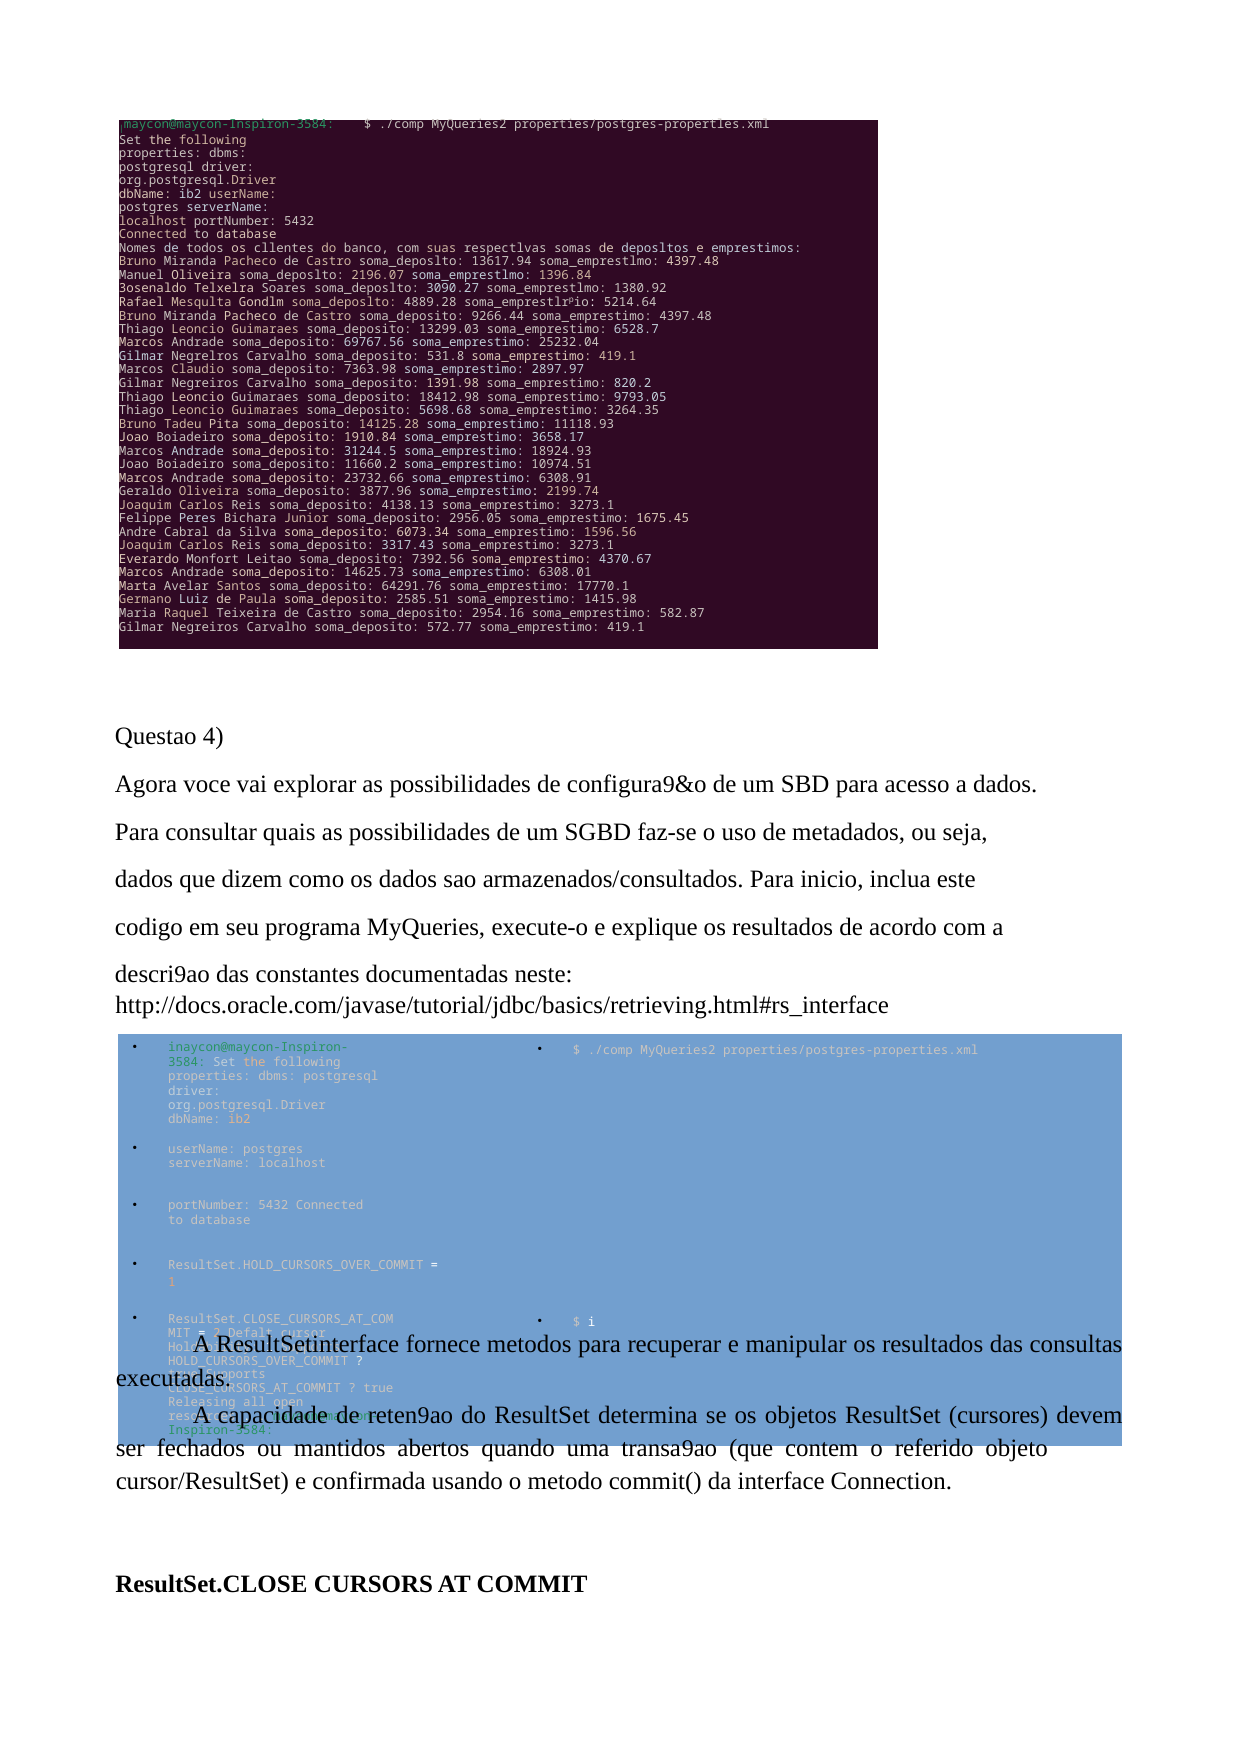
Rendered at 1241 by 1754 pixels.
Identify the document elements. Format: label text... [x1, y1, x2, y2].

text_box ResultSet.CLOSE CURSORS AT COMMIT [115, 1568, 614, 1591]
table_cell [466, 1192, 1122, 1249]
table_cell $ i [466, 1306, 1122, 1324]
text_box Questao 4) Agora voce vai explorar as possibilidades de configura9&o de um SBD para acesso a dados. Para consultar quais as possibilidades de um SGBD faz-se o uso de metadados, ou seja, dados que dizem como os dados sao armazenados/consultados. Para inicio, inclua este codigo em seu programa MyQueries, execute-o e explique os resultados de acordo com a descri9ao das constantes documentadas neste: [115, 702, 1039, 970]
table_cell portNumber: 5432 Connected to database [118, 1192, 466, 1249]
table_cell [466, 1249, 1122, 1306]
table_cell userName: postgres serverName: localhost [118, 1135, 466, 1192]
text_box |maycon@maycon-Inspiron-3584: $ ./comp MyQueries2 properties/postgres-propertles.xml Set the following properties: dbms: postgresql driver: org.postgresql.Driver dbName: ib2 userName: postgres serverName: localhost portNumber: 5432 Connected to database Nomes de todos os cllentes do banco, com suas respectlvas somas de deposltos e emprestimos: Bruno Miranda Pacheco de Castro soma_deposlto: 13617.94 soma_emprestlmo: 4397.48 Manuel Oliveira soma_deposlto: 2196.07 soma_emprestlmo: 1396.84 3osenaldo Telxelra Soares soma_deposlto: 3090.27 soma_emprestlmo: 1380.92 Rafael Mesqulta Gondlm soma_deposlto: 4889.28 soma_emprestlrpio: 5214.64 Bruno Miranda Pacheco de Castro soma_deposito: 9266.44 soma_emprestimo: 4397.48 Thiago Leoncio Guimaraes soma_deposito: 13299.03 soma_emprestimo: 6528.7 Marcos Andrade soma_deposito: 69767.56 soma_emprestimo: 25232.04 Gilmar Negrelros Carvalho soma_deposito: 531.8 soma_emprestimo: 419.1 Marcos Claudio soma_deposito: 7363.98 soma_emprestimo: 2897.97 Gilmar Negreiros Carvalho soma_deposito: 1391.98 soma_emprestimo: 820.2 Thiago Leoncio Guimaraes soma_deposito: 18412.98 soma_emprestimo: 9793.05 Thiago Leoncio Guimaraes soma_deposito: 5698.68 soma_emprestimo: 3264.35 Bruno Tadeu Pita soma_deposito: 14125.28 soma_emprestimo: 11118.93 Joao Boiadeiro soma_deposito: 1910.84 soma_emprestimo: 3658.17 Marcos Andrade soma_deposito: 31244.5 soma_emprestimo: 18924.93 Joao Boiadeiro soma_deposito: 11660.2 soma_emprestimo: 10974.51 Marcos Andrade soma_deposito: 23732.66 soma_emprestimo: 6308.91 Geraldo Oliveira soma_deposito: 3877.96 soma_emprestimo: 2199.74 Joaquim Carlos Reis soma_deposito: 4138.13 soma_emprestimo: 3273.1 Felippe Peres Bichara Junior soma_deposito: 2956.05 soma_emprestimo: 1675.45 Andre Cabral da Silva soma_deposito: 6073.34 soma_emprestimo: 1596.56 Joaquim Carlos Reis soma_deposito: 3317.43 soma_emprestimo: 3273.1 Everardo Monfort Leitao soma_deposito: 7392.56 soma_emprestimo: 4370.67 Marcos Andrade soma_deposito: 14625.73 soma_emprestimo: 6308.01 Marta Avelar Santos soma_deposito: 64291.76 soma_emprestimo: 17770.1 Germano Luiz de Paula soma_deposito: 2585.51 soma_emprestimo: 1415.98 Maria Raquel Teixeira de Castro soma_deposito: 2954.16 soma_emprestimo: 582.87 Gilmar Negreiros Carvalho soma_deposito: 572.77 soma_emprestimo: 419.1 [119, 120, 878, 649]
text_box A ResultSetinterface fornece metodos para recuperar e manipular os resultados das consultas executadas. A capacidade de reten9ao do ResultSet determina se os objetos ResultSet (cursores) devem ser fechados ou mantidos abertos quando uma transa9ao (que contem o referido objeto cursor/ResultSet) e confirmada usando o metodo commit() da interface Connection. [116, 1324, 1124, 1500]
table_header $ ./comp MyQueries2 properties/postgres-properties.xml [466, 1034, 1122, 1135]
text_box http://docs.oracle.com/javase/tutorial/jdbc/basics/retrieving.html#rs_interface [116, 988, 896, 1018]
table_cell [466, 1135, 1122, 1192]
table_cell ResultSet.CLOSE_CURSORS_AT_COMMIT = 2 Defalt cursor Holdability: 1 Supports HOLD_CURSORS_OVER_COMMIT ? true Supports CLOSE_CURSORS_AT_COMMIT ? true Releasing all open resources ... maycon@maycon-Inspiron-3584: [118, 1306, 466, 1324]
table_cell ResultSet.HOLD_CURSORS_OVER_COMMIT = 1 [118, 1249, 466, 1306]
table_header inaycon@maycon-Inspiron-3584: Set the following properties: dbms: postgresql driver: org.postgresql.Driver dbName: ib2 [118, 1034, 466, 1135]
